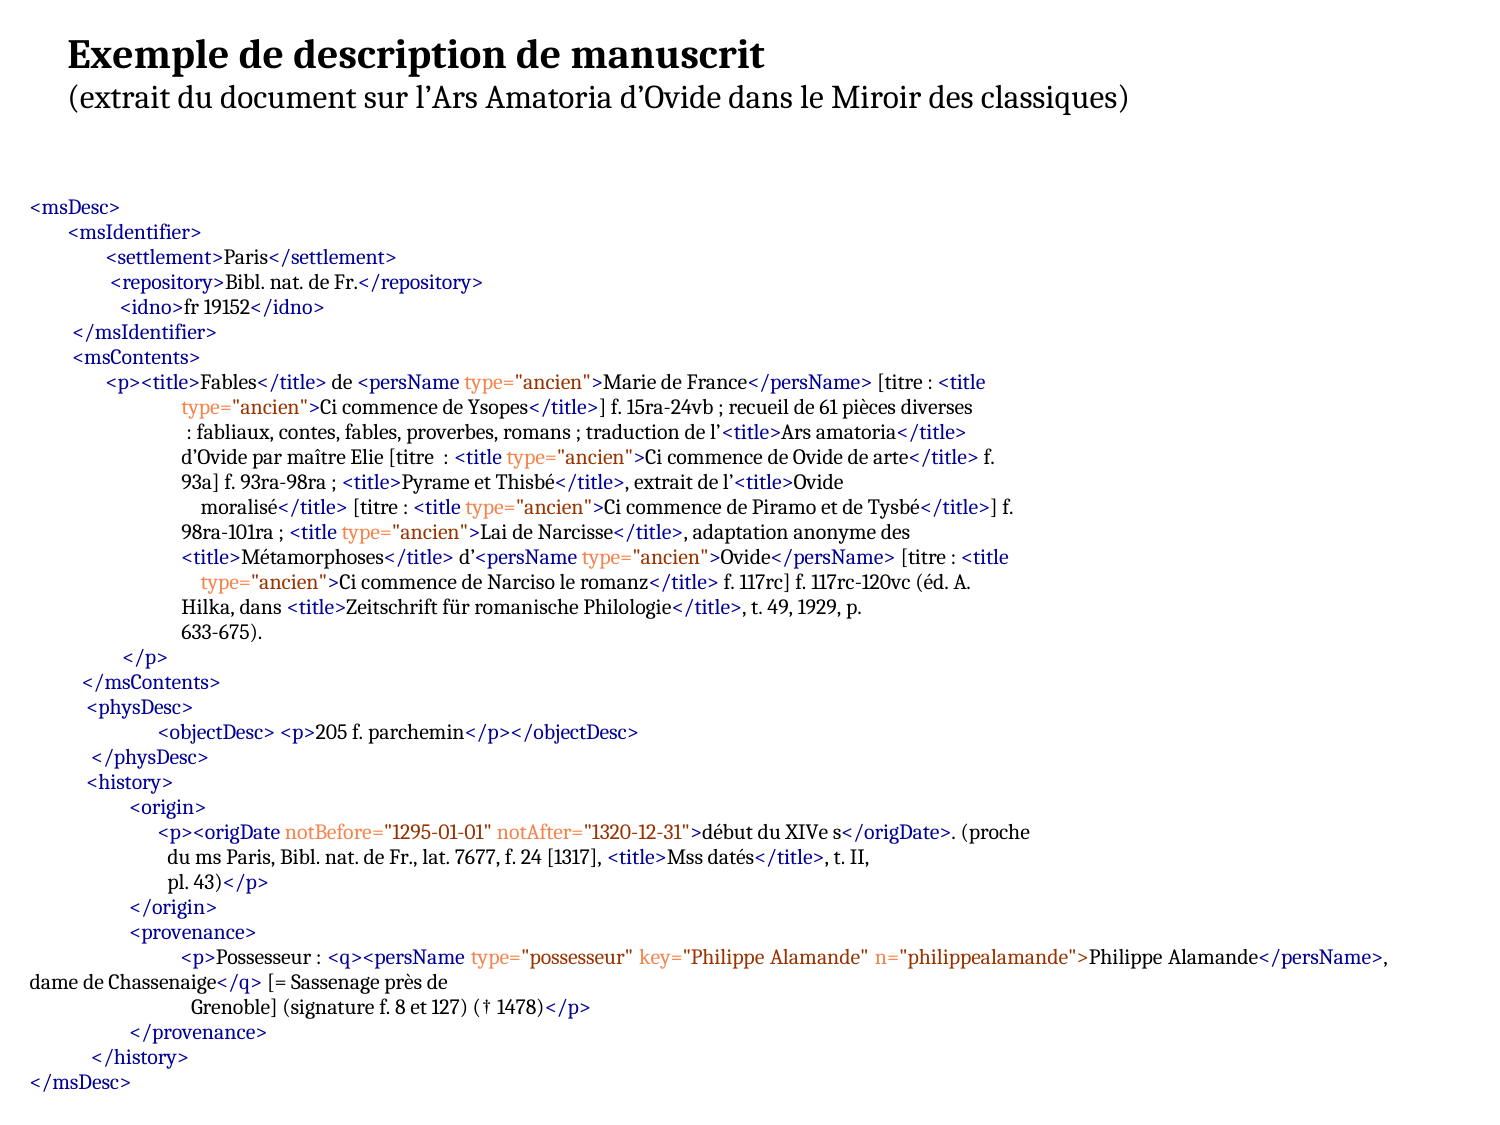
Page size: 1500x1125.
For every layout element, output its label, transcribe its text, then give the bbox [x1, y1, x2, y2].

subtitle <msDesc> <msIdentifier> <settlement>Paris</settlement> <repository>Bibl. nat. de Fr.</repository> <idno>fr 19152</idno> </msIdentifier> <msContents> <p><title>Fables</title> de <persName type="ancien">Marie de France</persName> [titre : <title type="ancien">Ci commence de Ysopes</title>] f. 15ra-24vb ; recueil de 61 pièces diverses : fabliaux, contes, fables, proverbes, romans ; traduction de l’<title>Ars amatoria</title> d’Ovide par maître Elie [titre : <title type="ancien">Ci commence de Ovide de arte</title> f. 93a] f. 93ra-98ra ; <title>Pyrame et Thisbé</title>, extrait de l’<title>Ovide moralisé</title> [titre : <title type="ancien">Ci commence de Piramo et de Tysbé</title>] f. 98ra-101ra ; <title type="ancien">Lai de Narcisse</title>, adaptation anonyme des <title>Métamorphoses</title> d’<persName type="ancien">Ovide</persName> [titre : <title type="ancien">Ci commence de Narciso le romanz</title> f. 117rc] f. 117rc-120vc (éd. A. Hilka, dans <title>Zeitschrift für romanische Philologie</title>, t. 49, 1929, p. 633-675). </p> </msContents> <physDesc> <objectDesc> <p>205 f. parchemin</p></objectDesc> </physDesc> <history> <origin> <p><origDate notBefore="1295-01-01" notAfter="1320-12-31">début du XIVe s</origDate>. (proche du ms Paris, Bibl. nat. de Fr., lat. 7677, f. 24 [1317], <title>Mss datés</title>, t. II, pl. 43)</p> </origin> <provenance> <p>Possesseur : <q><persName type="possesseur" key="Philippe Alamande" n="philippealamande">Philippe Alamande</persName>, dame de Chassenaige</q> [= Sassenage près de Grenoble] (signature f. 8 et 127) († 1478)</p> </provenance> </history> </msDesc> [29, 185, 1388, 1125]
title Exemple de description de manuscrit (extrait du document sur l’Ars Amatoria d’Ovide dans le Miroir des classiques) [67, 0, 1418, 148]
